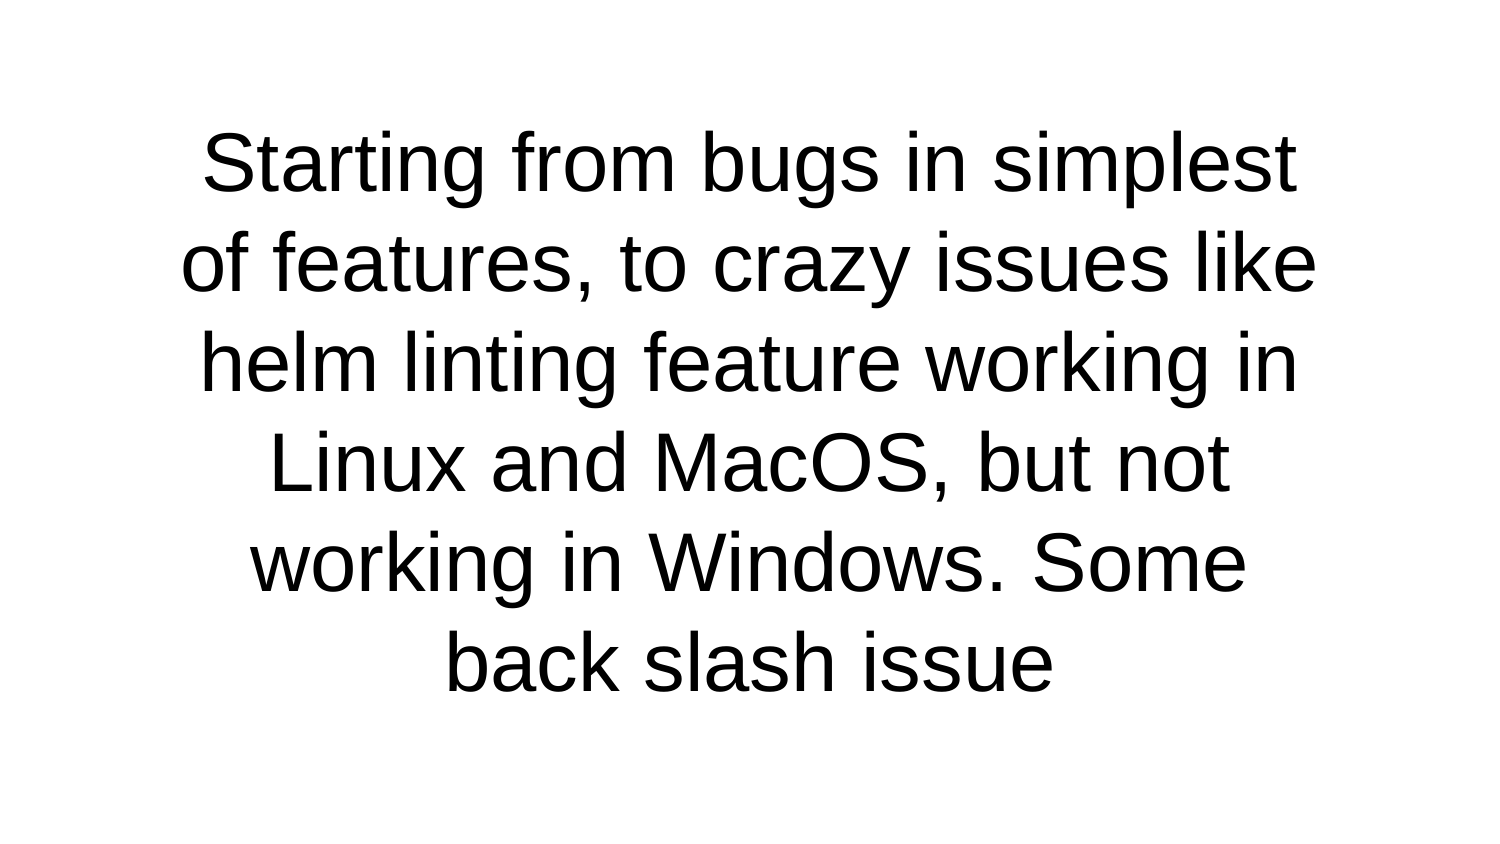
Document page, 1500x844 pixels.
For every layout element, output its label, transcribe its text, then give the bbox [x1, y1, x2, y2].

text_box Starting from bugs in simplest of features, to crazy issues like helm linting feature working in Linux and MacOS, but not working in Windows. Some back slash issue [152, 93, 1348, 751]
